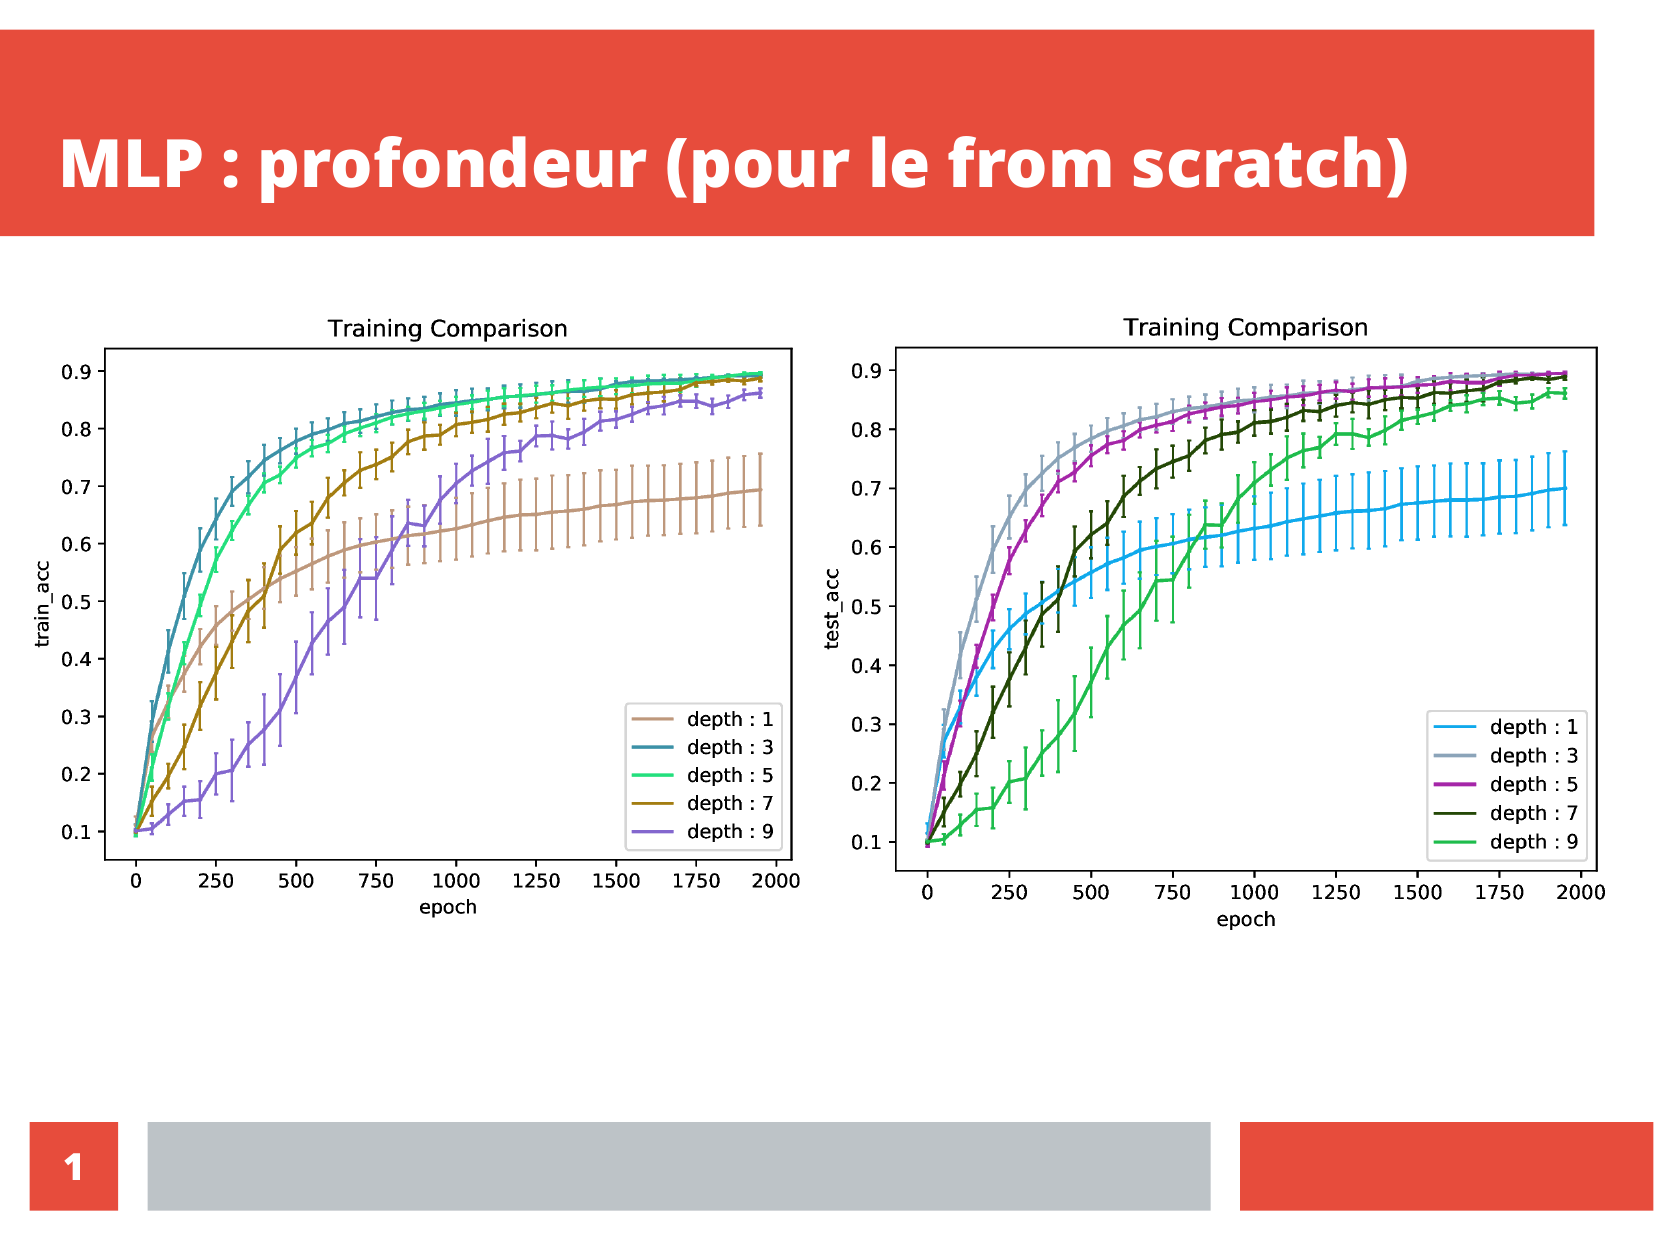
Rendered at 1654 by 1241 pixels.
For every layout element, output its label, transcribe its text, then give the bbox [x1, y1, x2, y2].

picture [23, 305, 1619, 934]
title MLP : profondeur (pour le from scratch) [59, 59, 1595, 207]
